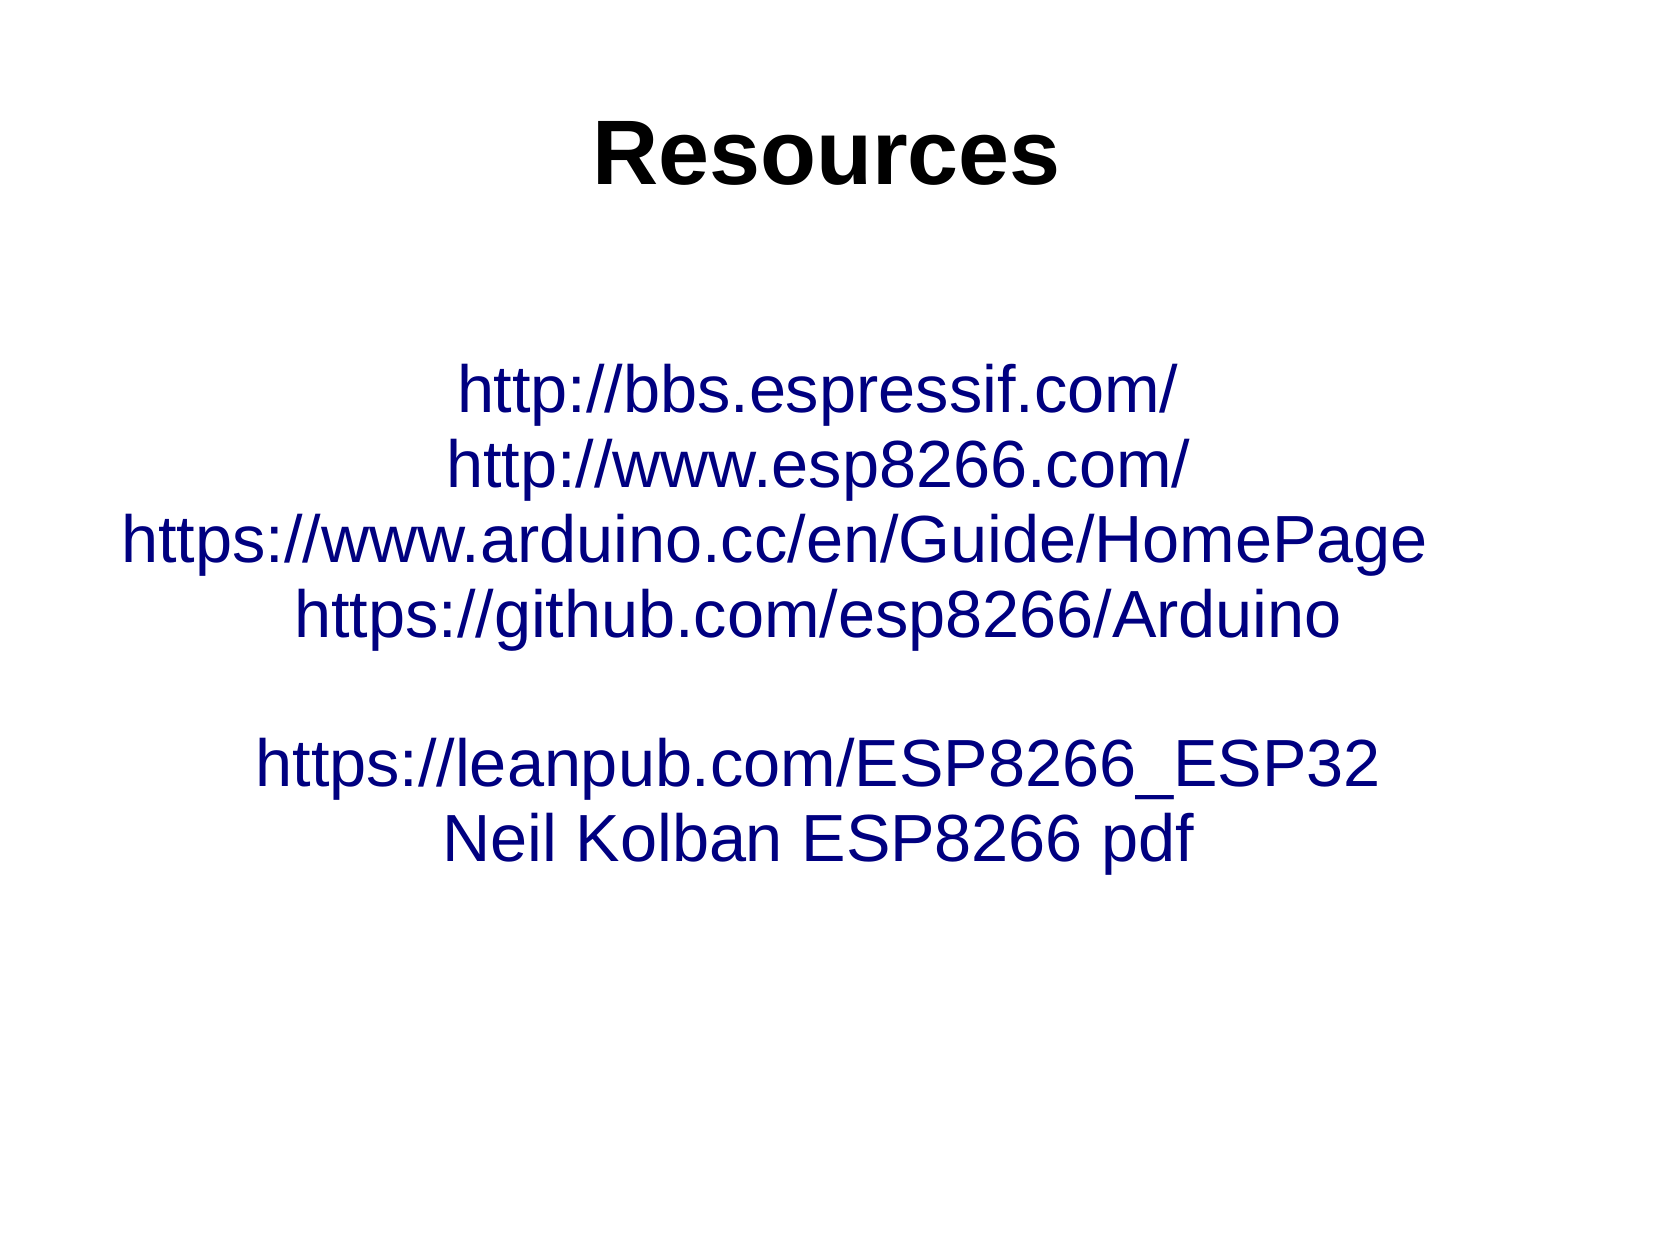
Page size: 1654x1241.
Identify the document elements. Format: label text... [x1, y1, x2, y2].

text_box http://bbs.espressif.com/ http://www.esp8266.com/ https://www.arduino.cc/en/Guide/HomePage https://github.com/esp8266/Arduino https://leanpub.com/ESP8266_ESP32 Neil Kolban ESP8266 pdf [106, 345, 1531, 1171]
title Resources [82, 49, 1571, 257]
